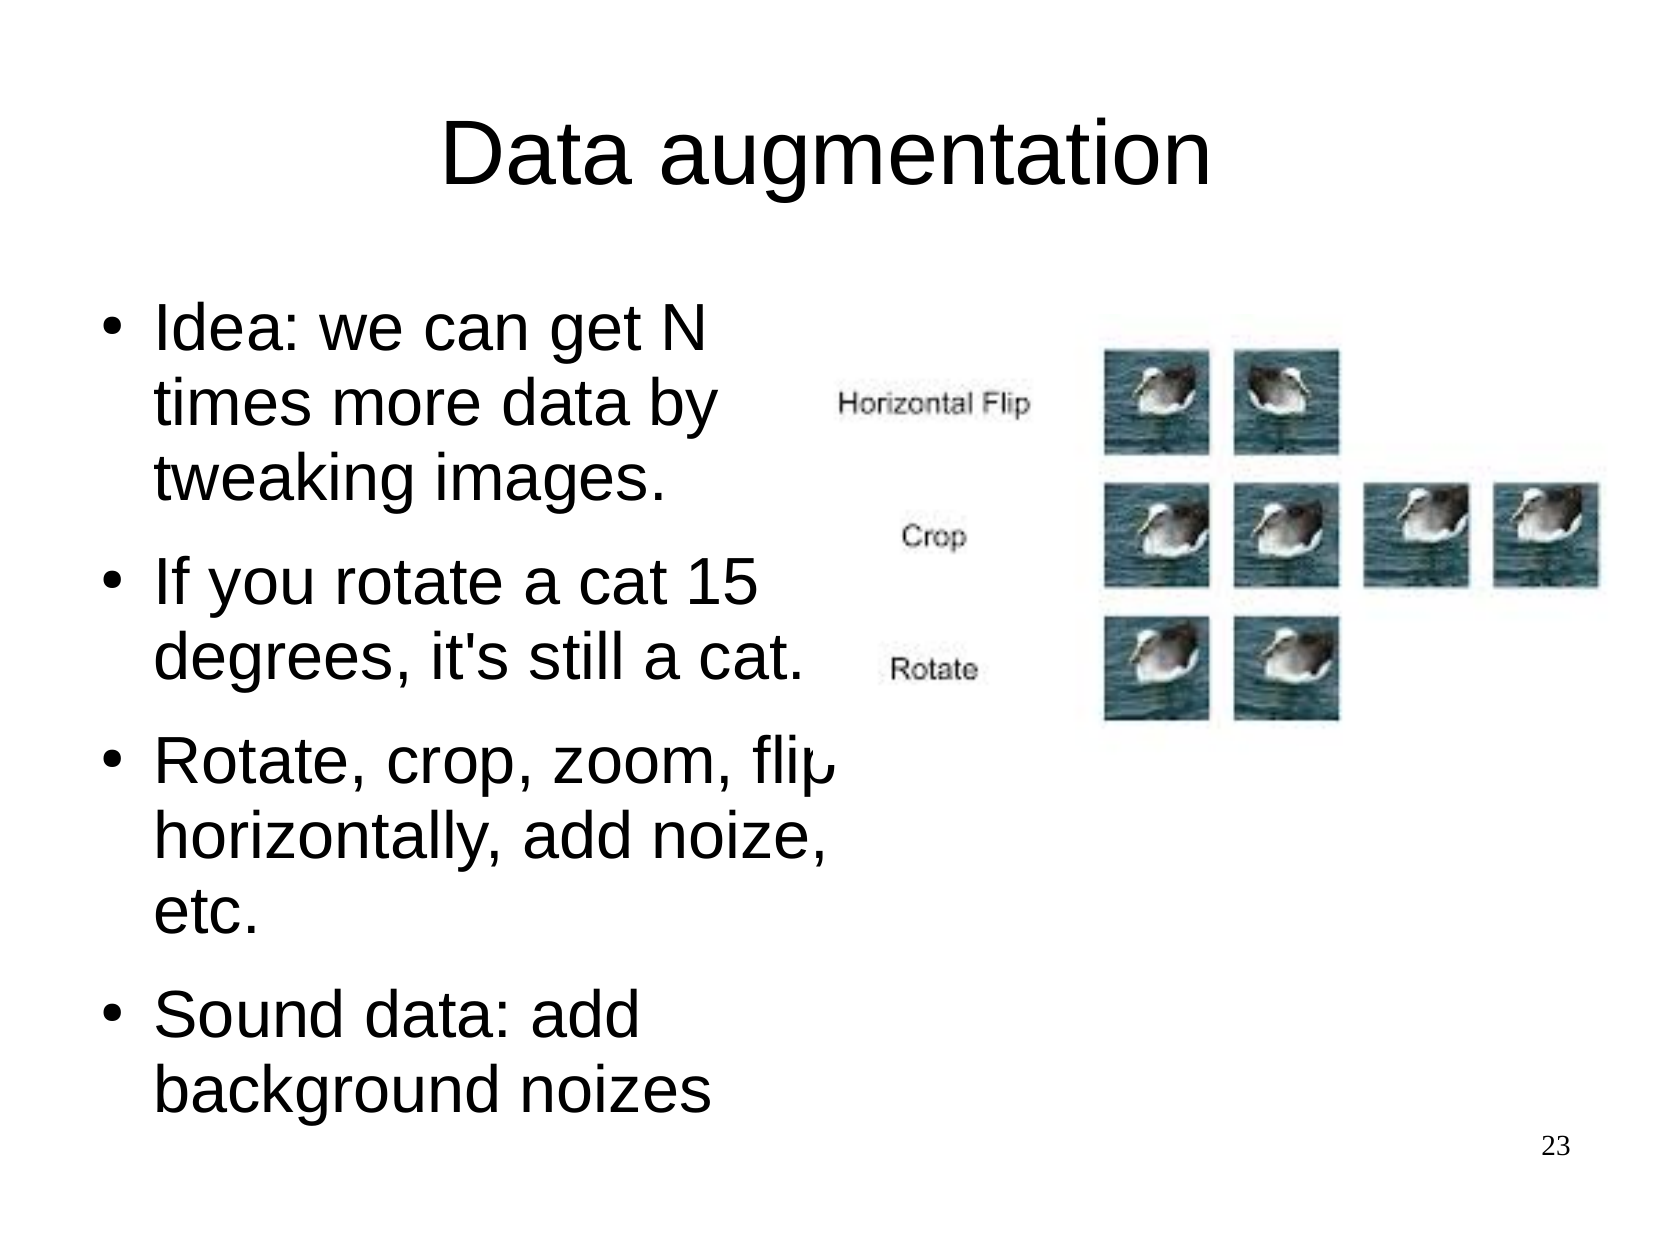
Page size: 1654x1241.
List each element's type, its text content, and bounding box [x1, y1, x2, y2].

title Data augmentation [82, 49, 1571, 257]
list Idea: we can get N times more data by tweaking images. If you rotate a cat 15 degrees, it's still a cat. Rotate, crop, zoom, flip horizontally, add noize, etc. Sound data: add background noizes [82, 290, 841, 1141]
picture [813, 314, 1654, 766]
